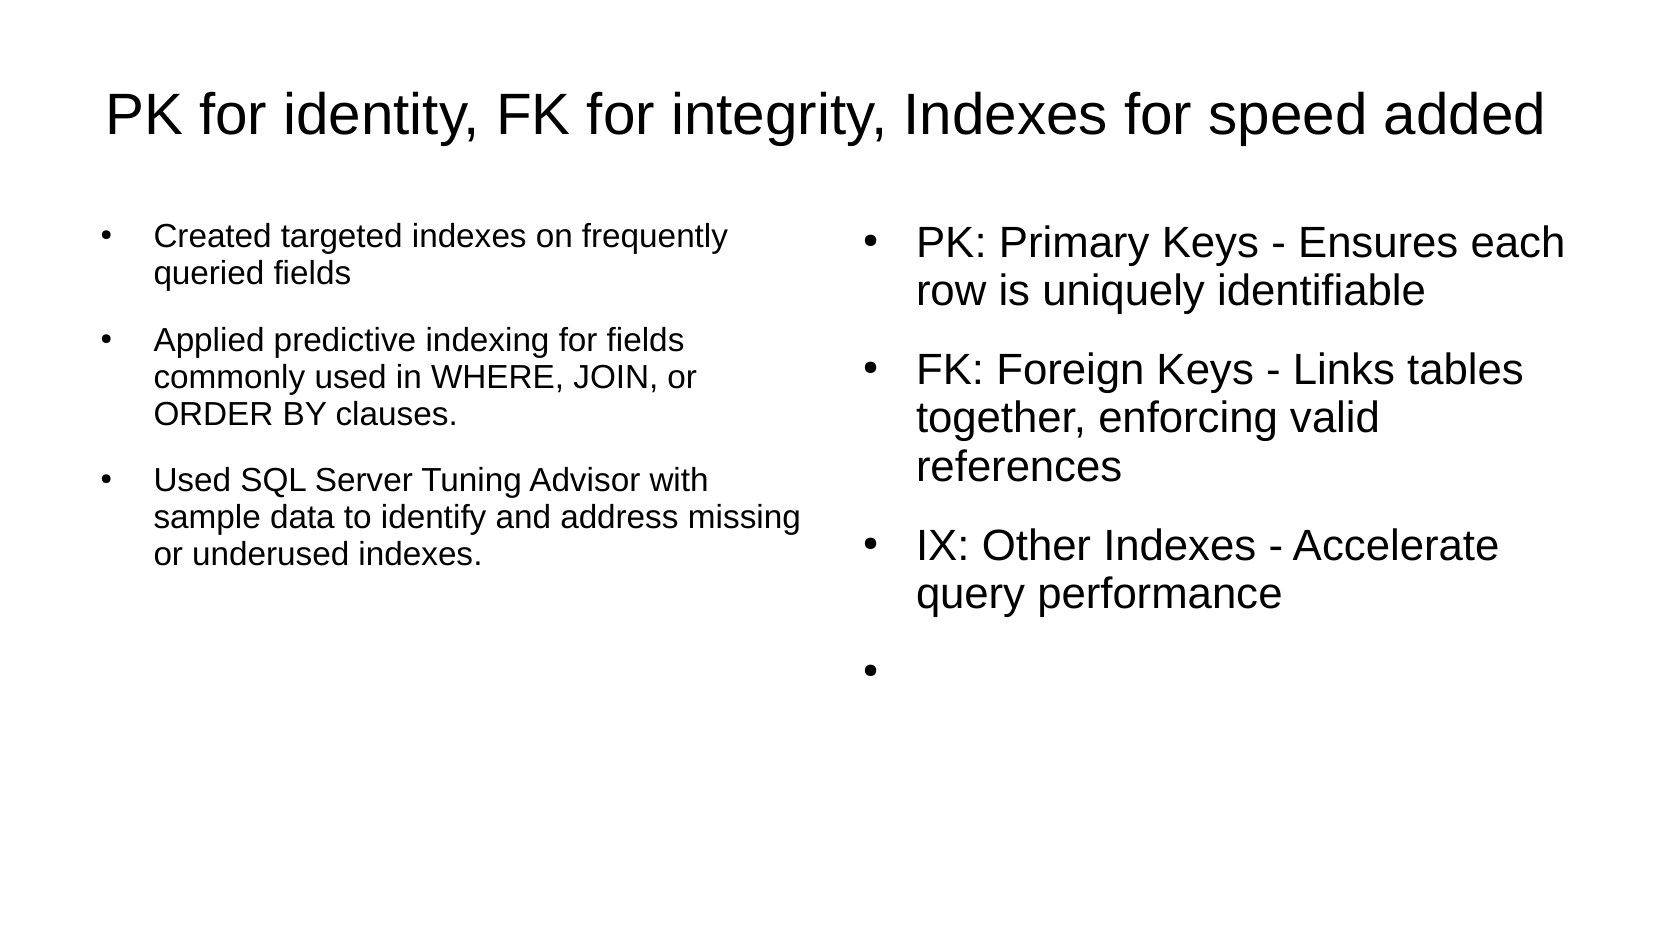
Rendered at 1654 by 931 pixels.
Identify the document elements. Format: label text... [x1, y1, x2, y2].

list Created targeted indexes on frequently queried fields Applied predictive indexing for fields commonly used in WHERE, JOIN, or ORDER BY clauses. Used SQL Server Tuning Advisor with sample data to identify and address missing or underused indexes. [82, 217, 809, 758]
list PK: Primary Keys - Ensures each row is uniquely identifiable FK: Foreign Keys - Links tables together, enforcing valid references IX: Other Indexes - Accelerate query performance [845, 217, 1572, 758]
title PK for identity, FK for integrity, Indexes for speed added [82, 37, 1571, 193]
